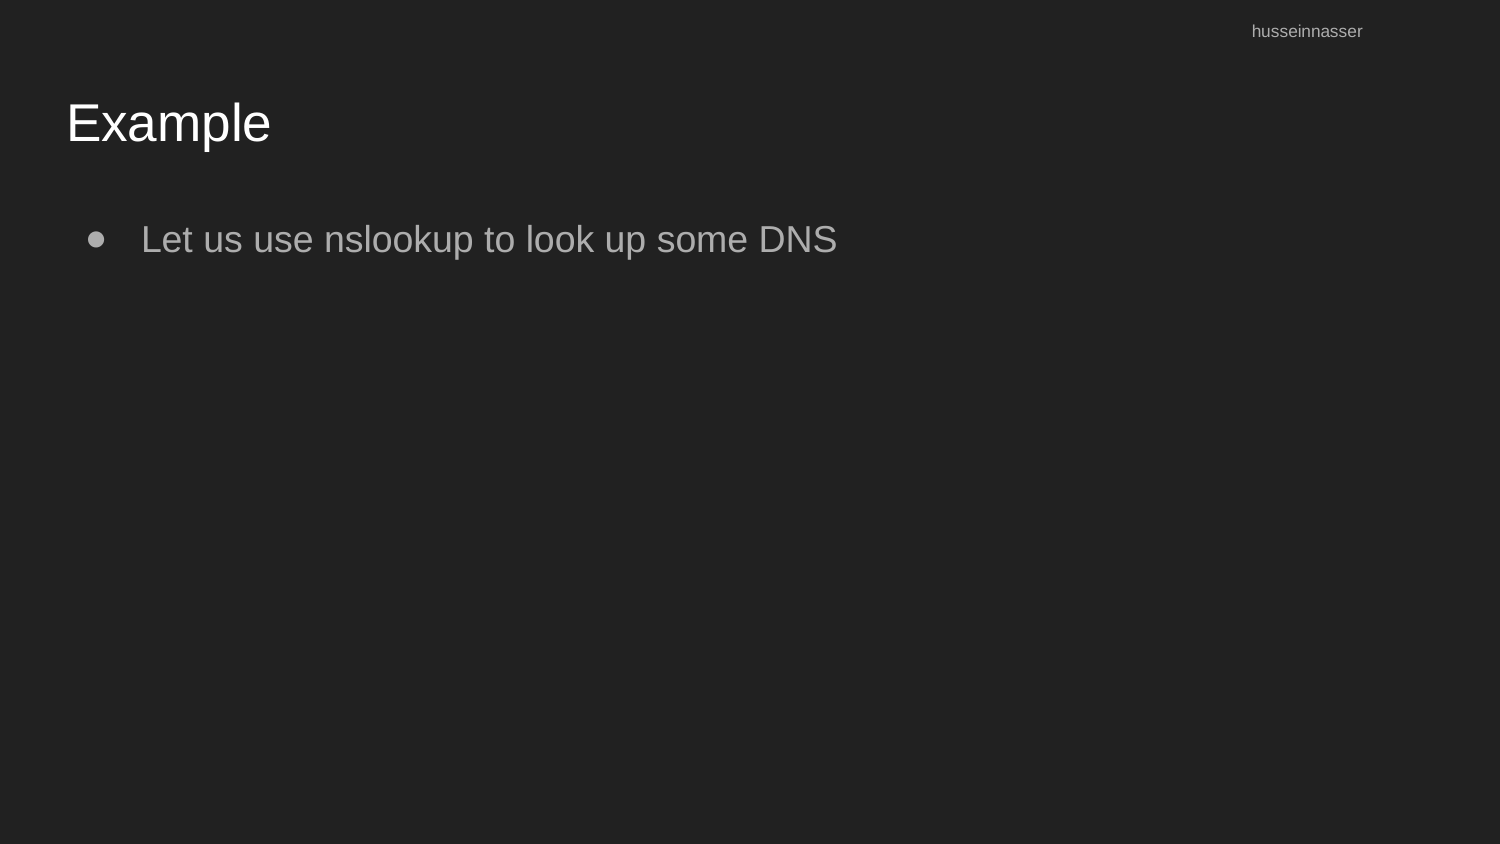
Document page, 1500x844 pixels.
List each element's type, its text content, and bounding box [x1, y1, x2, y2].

list Let us use nslookup to look up some DNS [51, 189, 1449, 750]
title Example [51, 72, 1449, 167]
subtitle husseinnasser [1236, 11, 1492, 53]
